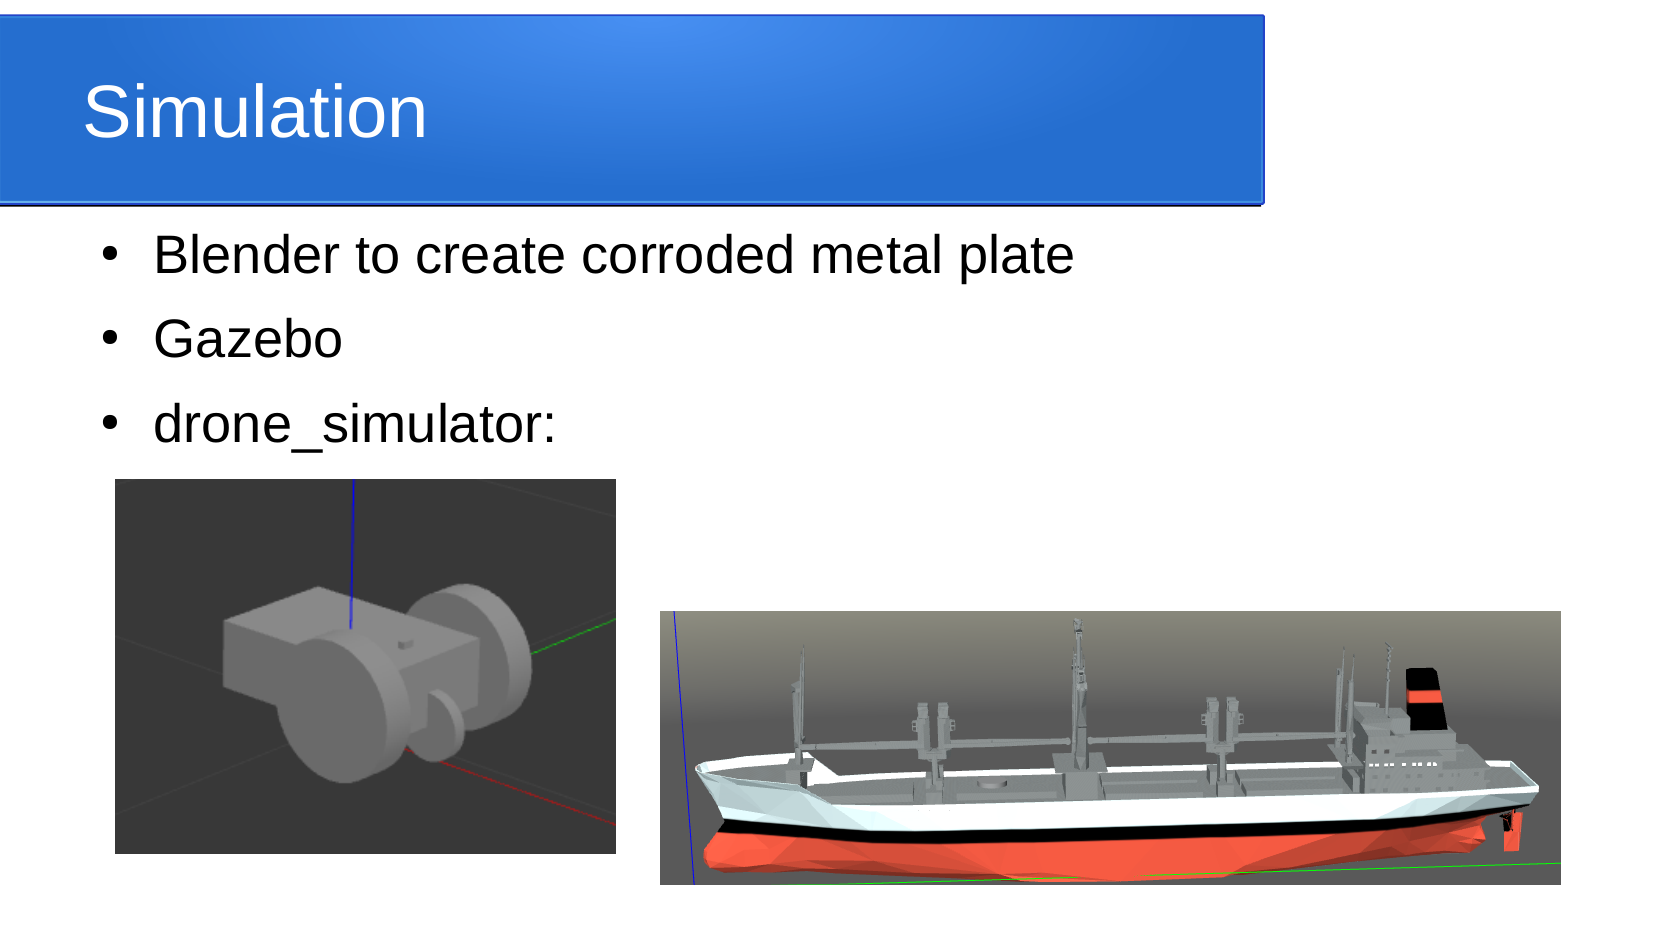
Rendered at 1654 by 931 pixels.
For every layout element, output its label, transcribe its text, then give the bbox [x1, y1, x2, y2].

picture [115, 479, 616, 854]
picture [660, 611, 1561, 886]
list Blender to create corroded metal plate Gazebo drone_simulator: [82, 224, 1571, 764]
title Simulation [82, 35, 1235, 189]
